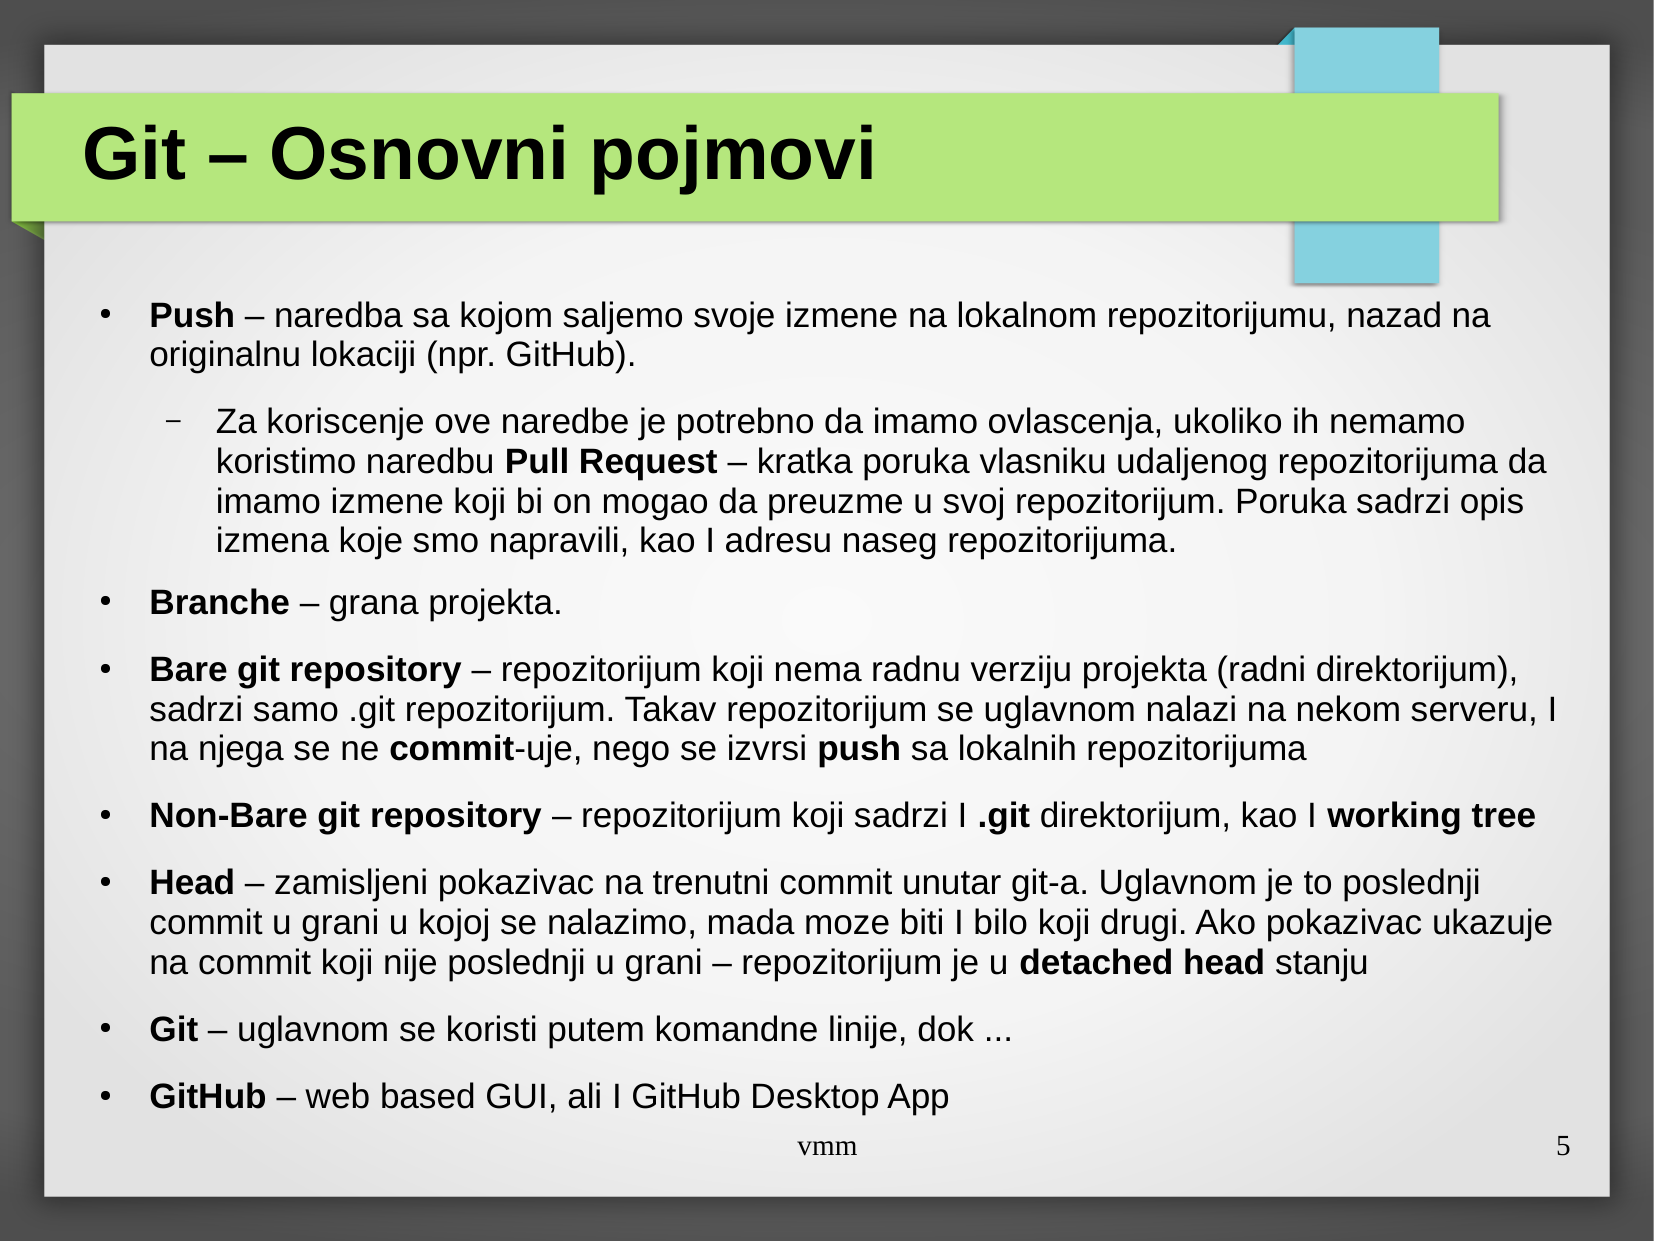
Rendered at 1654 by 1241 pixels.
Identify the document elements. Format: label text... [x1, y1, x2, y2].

picture [0, 0, 1654, 1241]
list Push – naredba sa kojom saljemo svoje izmene na lokalnom repozitorijumu, nazad na originalnu lokaciji (npr. GitHub). Za koriscenje ove naredbe je potrebno da imamo ovlascenja, ukoliko ih nemamo koristimo naredbu Pull Request – kratka poruka vlasniku udaljenog repozitorijuma da imamo izmene koji bi on mogao da preuzme u svoj repozitorijum. Poruka sadrzi opis izmena koje smo napravili, kao I adresu naseg repozitorijuma. Branche – grana projekta. Bare git repository – repozitorijum koji nema radnu verziju projekta (radni direktorijum), sadrzi samo .git repozitorijum. Takav repozitorijum se uglavnom nalazi na nekom serveru, I na njega se ne commit-uje, nego se izvrsi push sa lokalnih repozitorijuma Non-Bare git repository – repozitorijum koji sadrzi I .git direktorijum, kao I working tree Head – zamisljeni pokazivac na trenutni commit unutar git-a. Uglavnom je to poslednji commit u grani u kojoj se nalazimo, mada moze biti I bilo koji drugi. Ako pokazivac ukazuje na commit koji nije poslednji u grani – repozitorijum je u detached head stanju Git – uglavnom se koristi putem komandne linije, dok ... GitHub – web based GUI, ali I GitHub Desktop App [82, 295, 1571, 1126]
title Git – Osnovni pojmovi [82, 94, 1264, 213]
